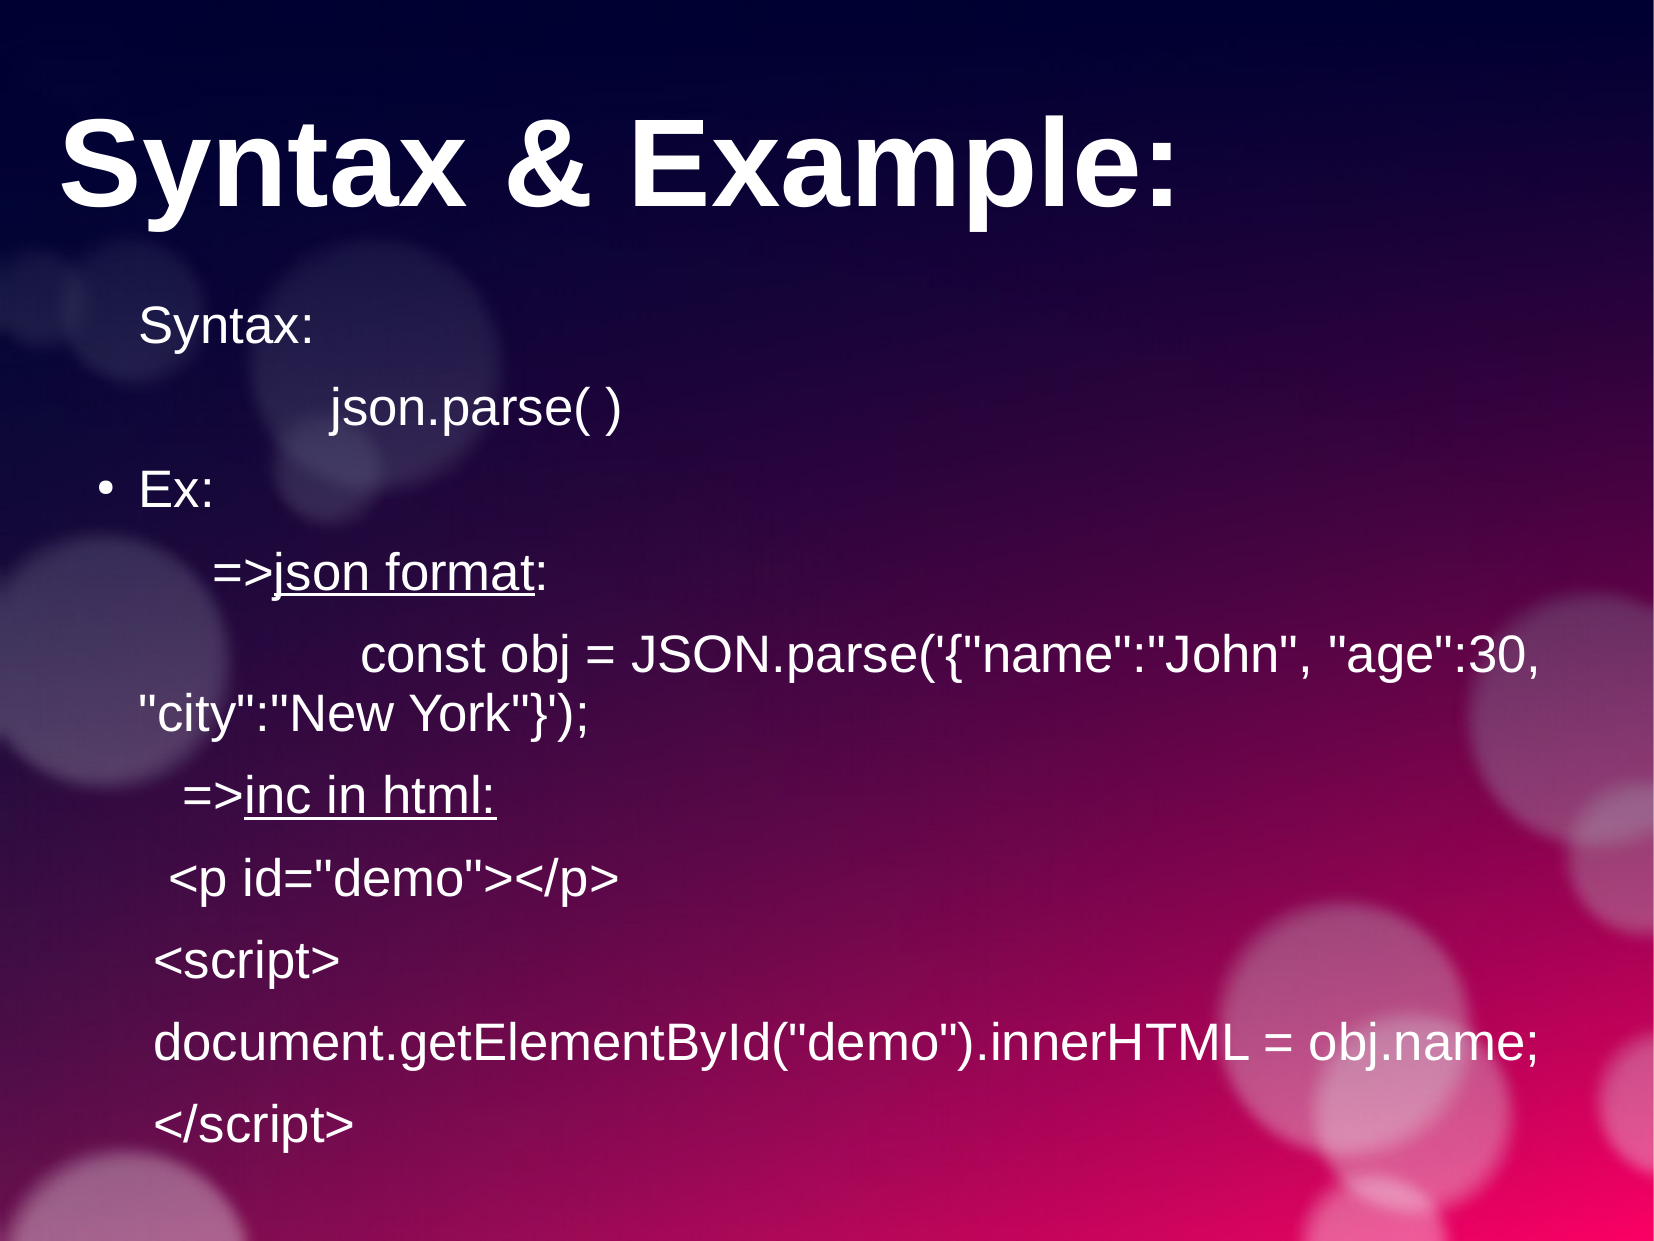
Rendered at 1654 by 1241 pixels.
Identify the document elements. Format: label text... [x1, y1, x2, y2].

list Syntax: json.parse( ) Ex: =>json format: const obj = JSON.parse('{"name":"John", "age":30, "city":"New York"}'); =>inc in html: <p id="demo"></p> <script> document.getElementById("demo").innerHTML = obj.name; </script> [82, 295, 1571, 1205]
title Syntax & Example: [59, 59, 1548, 267]
picture [0, 0, 1654, 1241]
